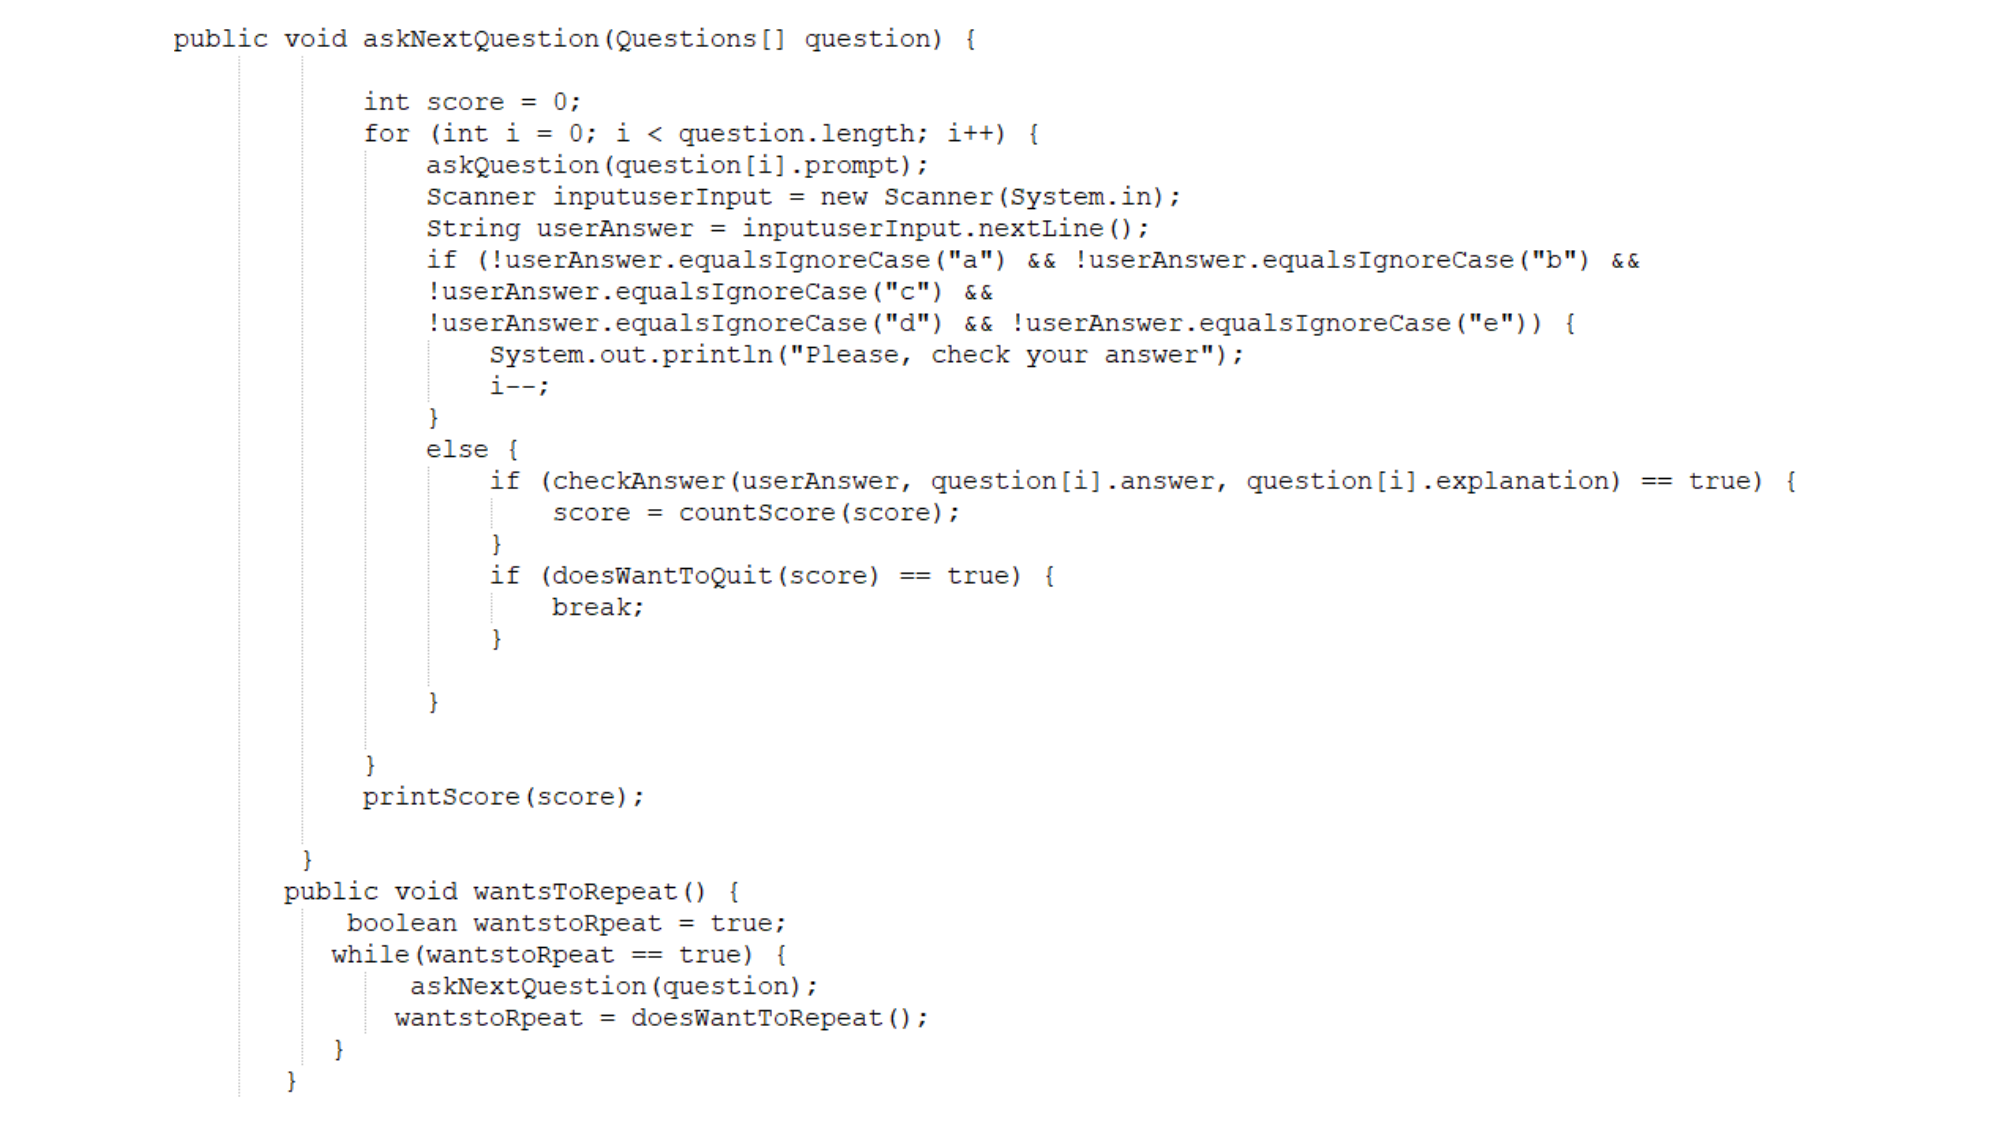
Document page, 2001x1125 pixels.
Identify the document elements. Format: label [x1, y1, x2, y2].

picture [174, 0, 1826, 1125]
